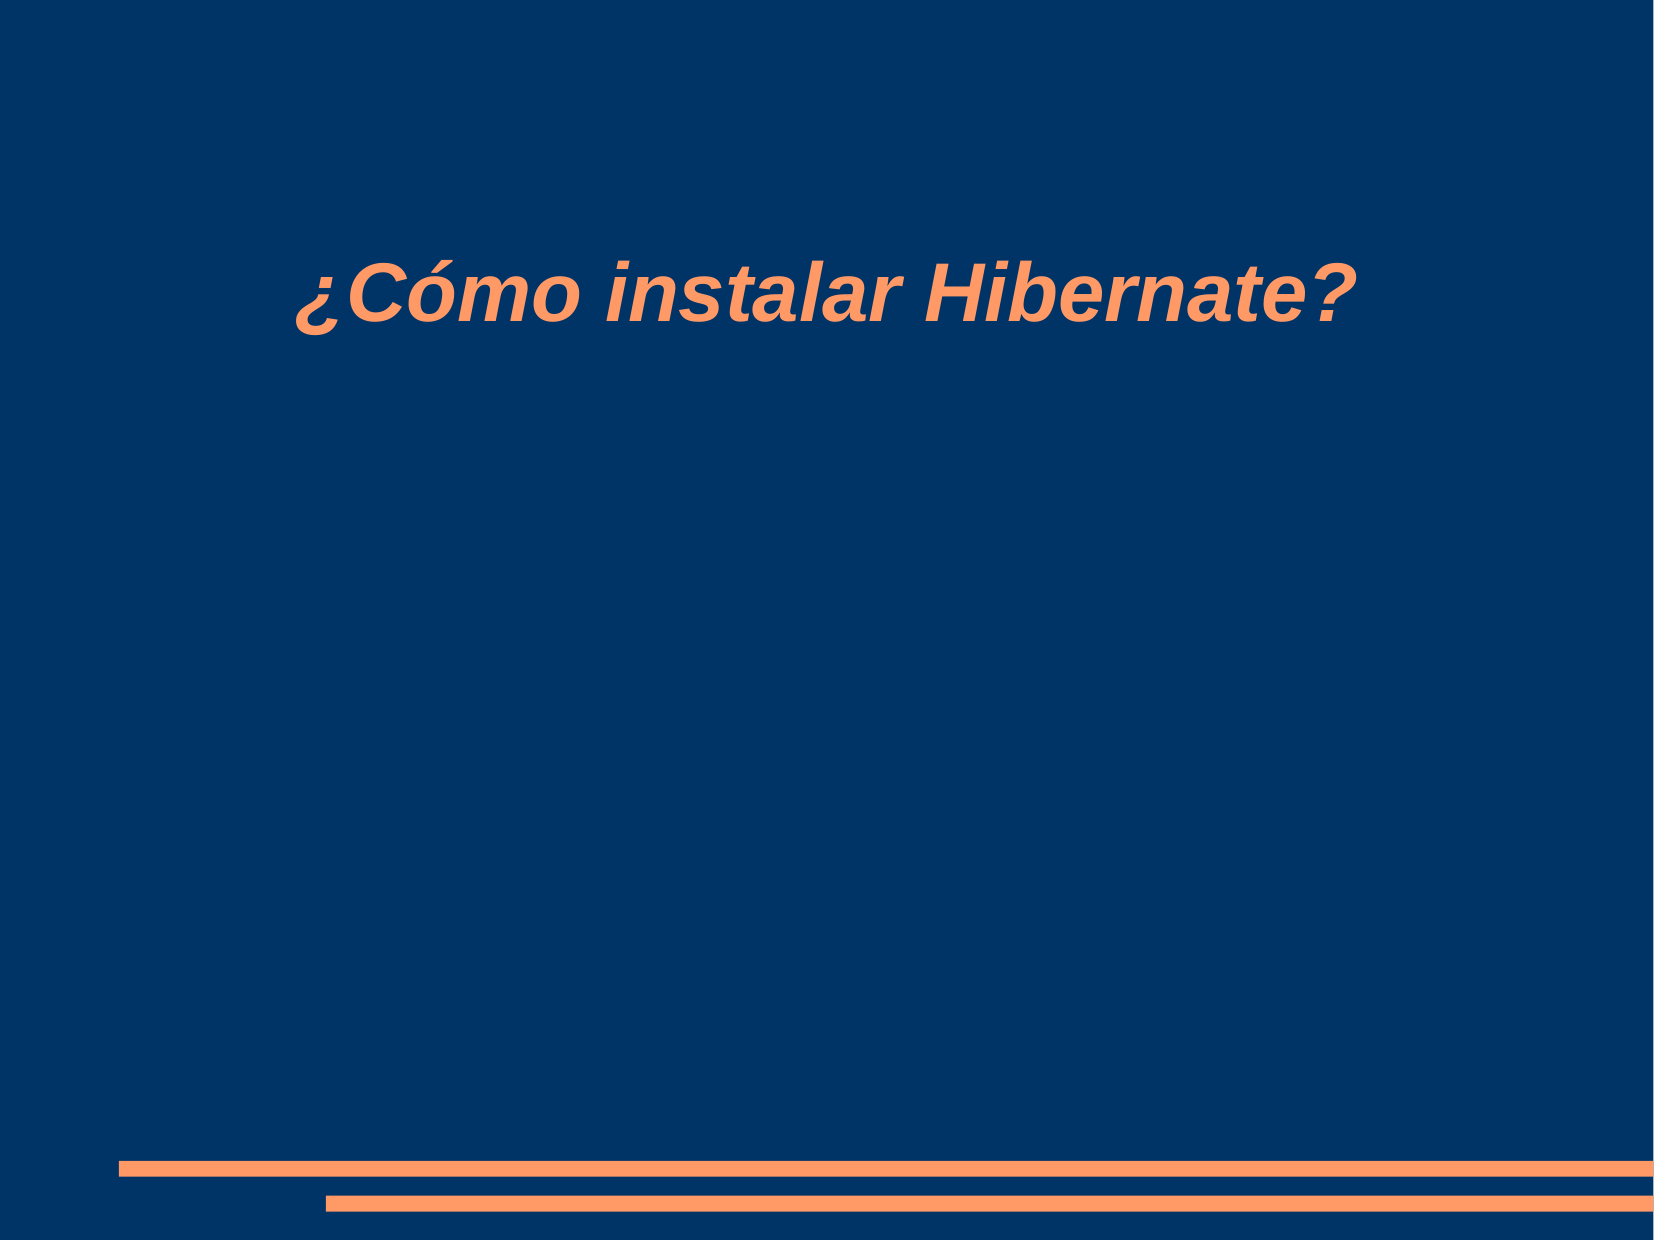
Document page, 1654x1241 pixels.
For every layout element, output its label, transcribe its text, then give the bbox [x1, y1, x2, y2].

title ¿Cómo instalar Hibernate? [121, 53, 1534, 532]
